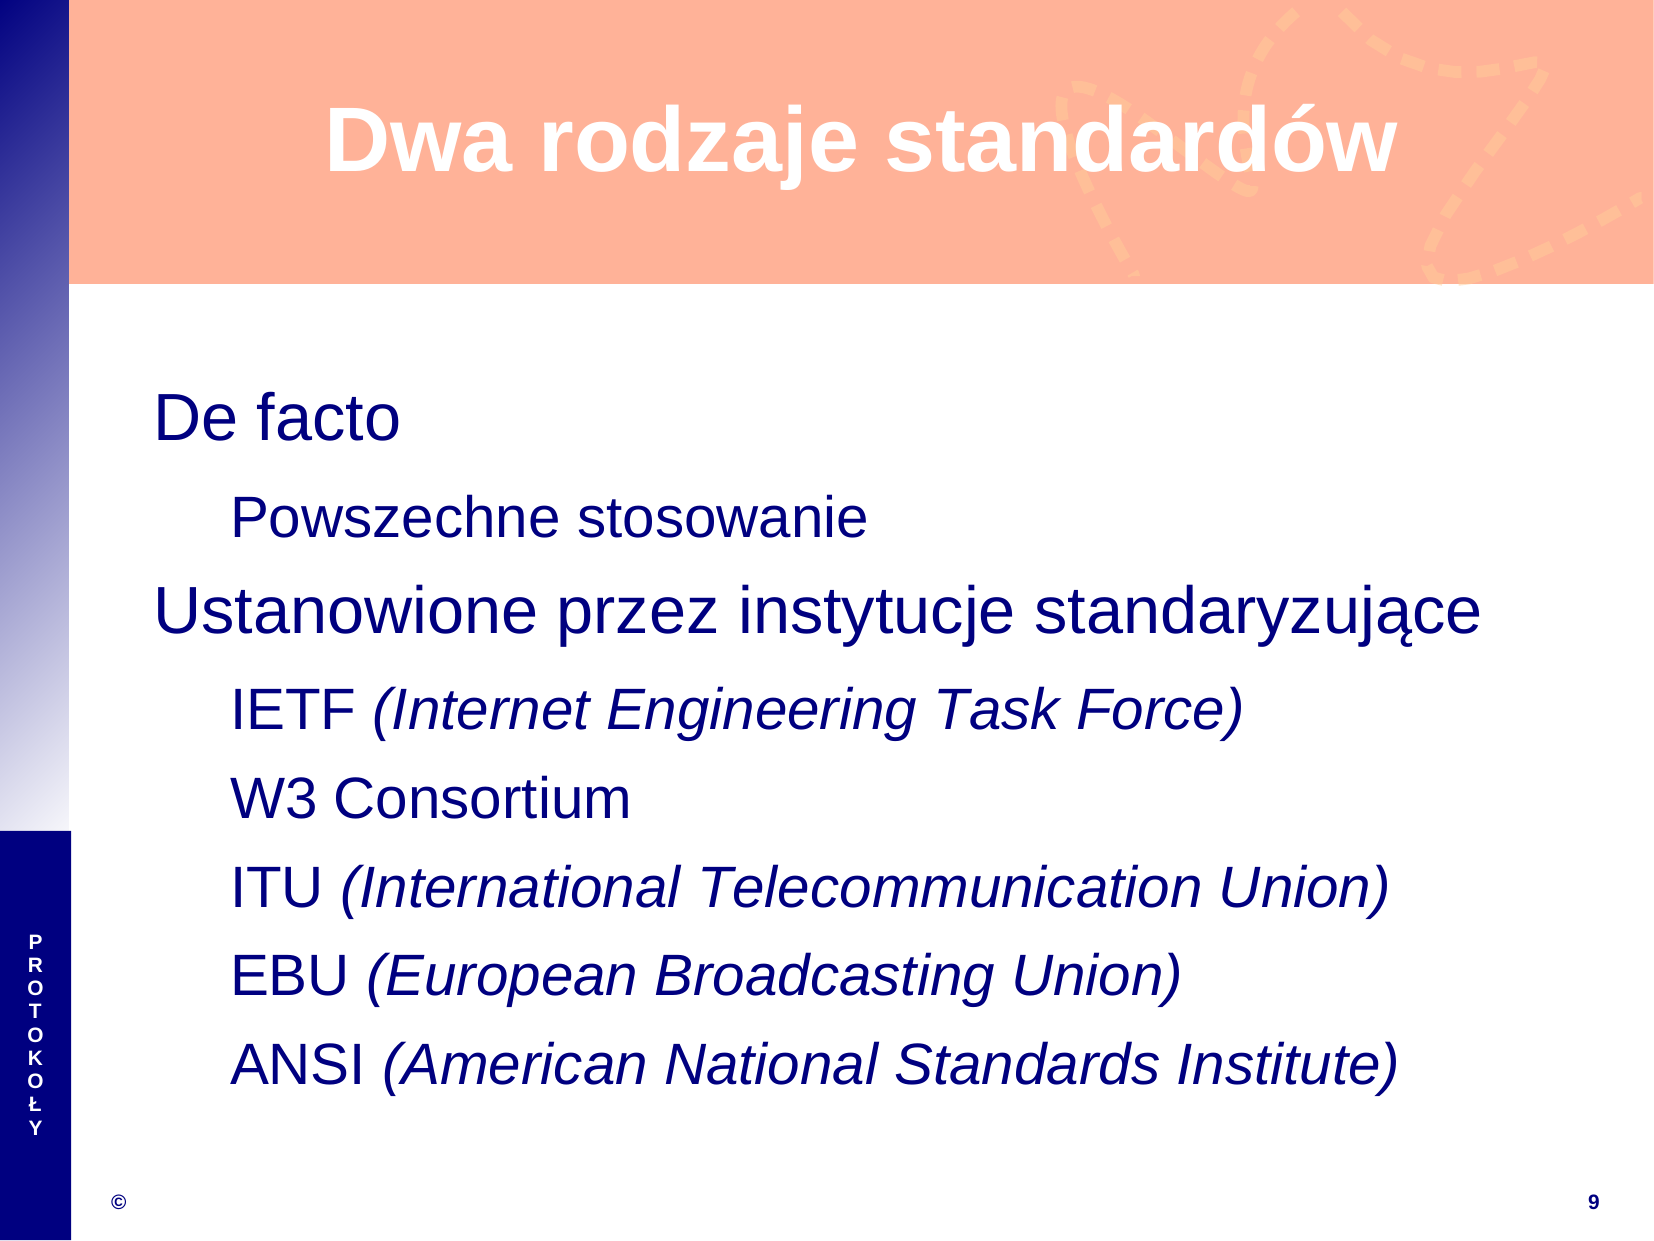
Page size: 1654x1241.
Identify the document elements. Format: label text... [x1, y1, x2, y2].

text_box P R O T O K O Ł Y [0, 829, 71, 1241]
list De facto Powszechne stosowanie Ustanowione przez instytucje standaryzujące IETF (Internet Engineering Task Force) W3 Consortium ITU (International Telecommunication Union) EBU (European Broadcasting Union) ANSI (American National Standards Institute) [162, 380, 1564, 1096]
title Dwa rodzaje standardów [70, 36, 1654, 244]
